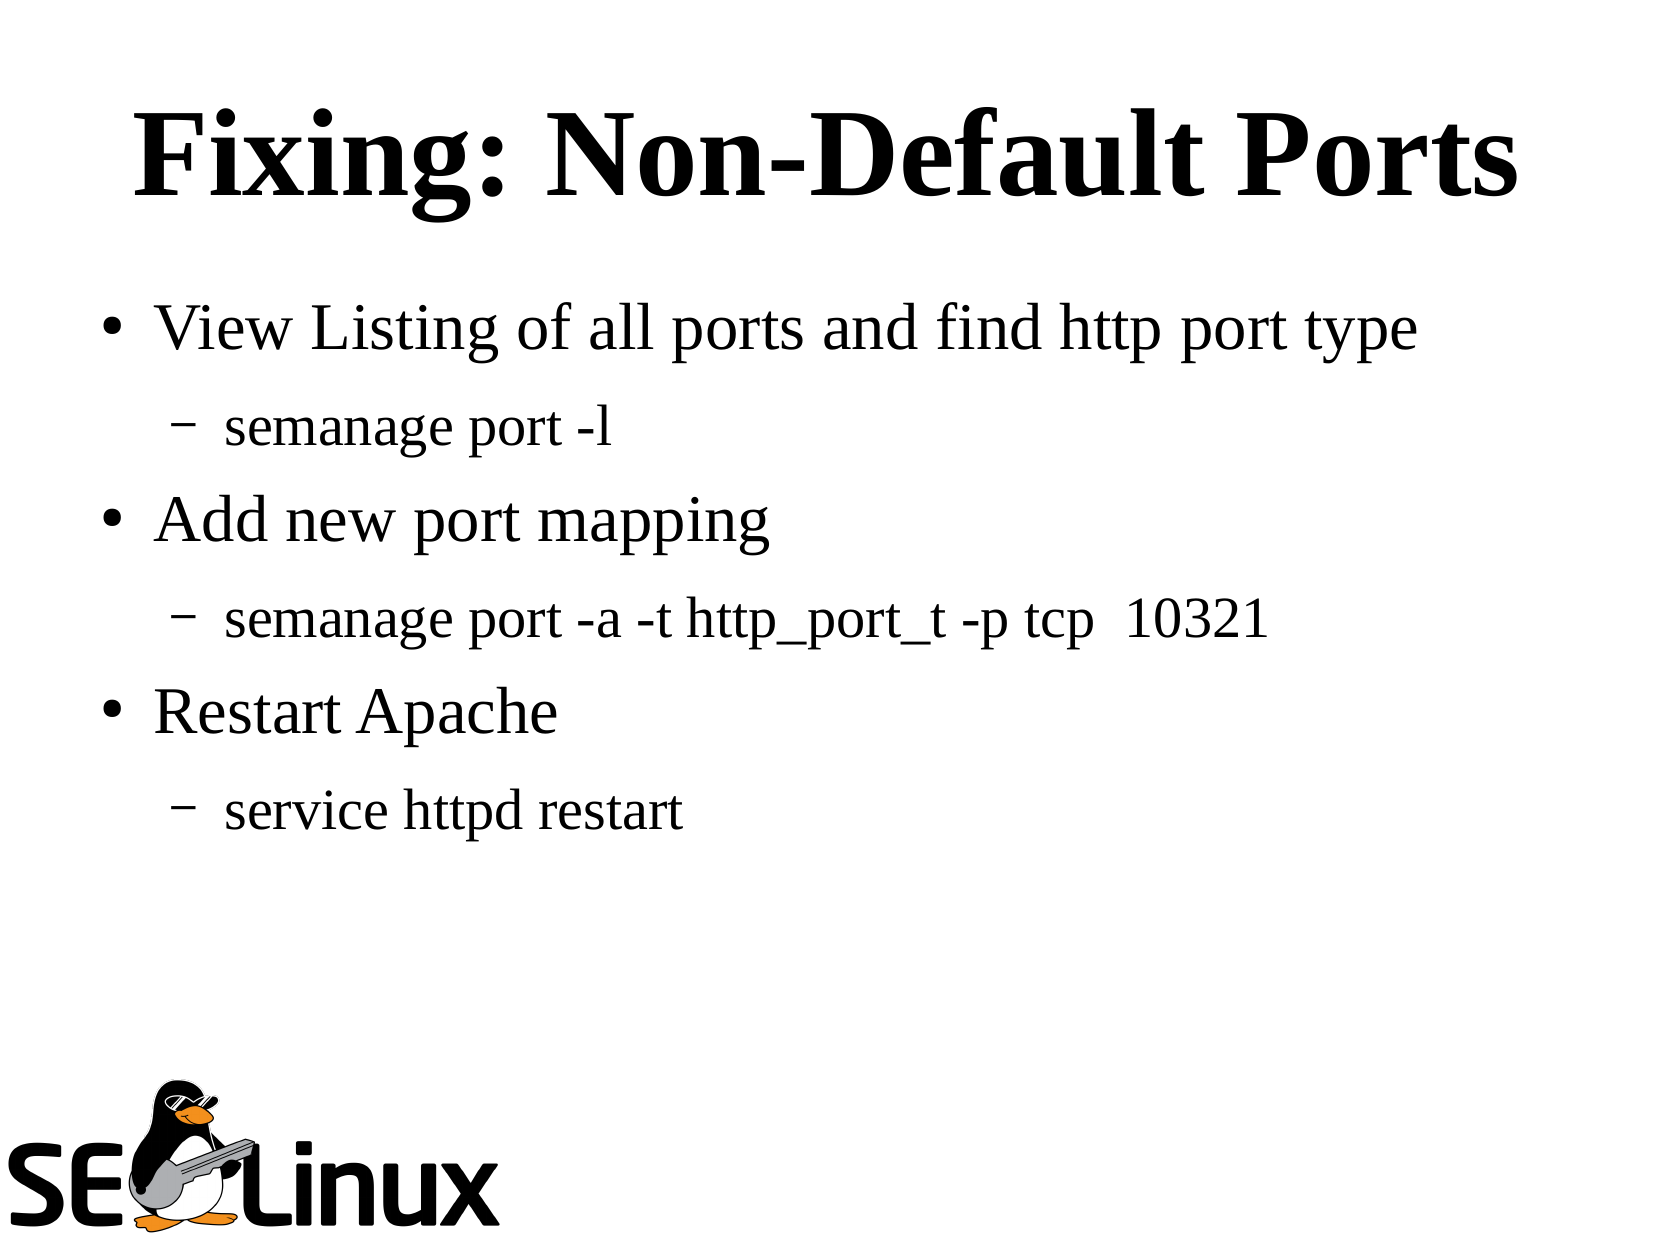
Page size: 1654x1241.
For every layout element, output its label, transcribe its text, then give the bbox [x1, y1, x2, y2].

picture [0, 919, 526, 1241]
list View Listing of all ports and find http port type semanage port -l Add new port mapping semanage port -a -t http_port_t -p tcp 10321 Restart Apache service httpd restart [82, 290, 1538, 1010]
title Fixing: Non-Default Ports [82, 49, 1571, 257]
